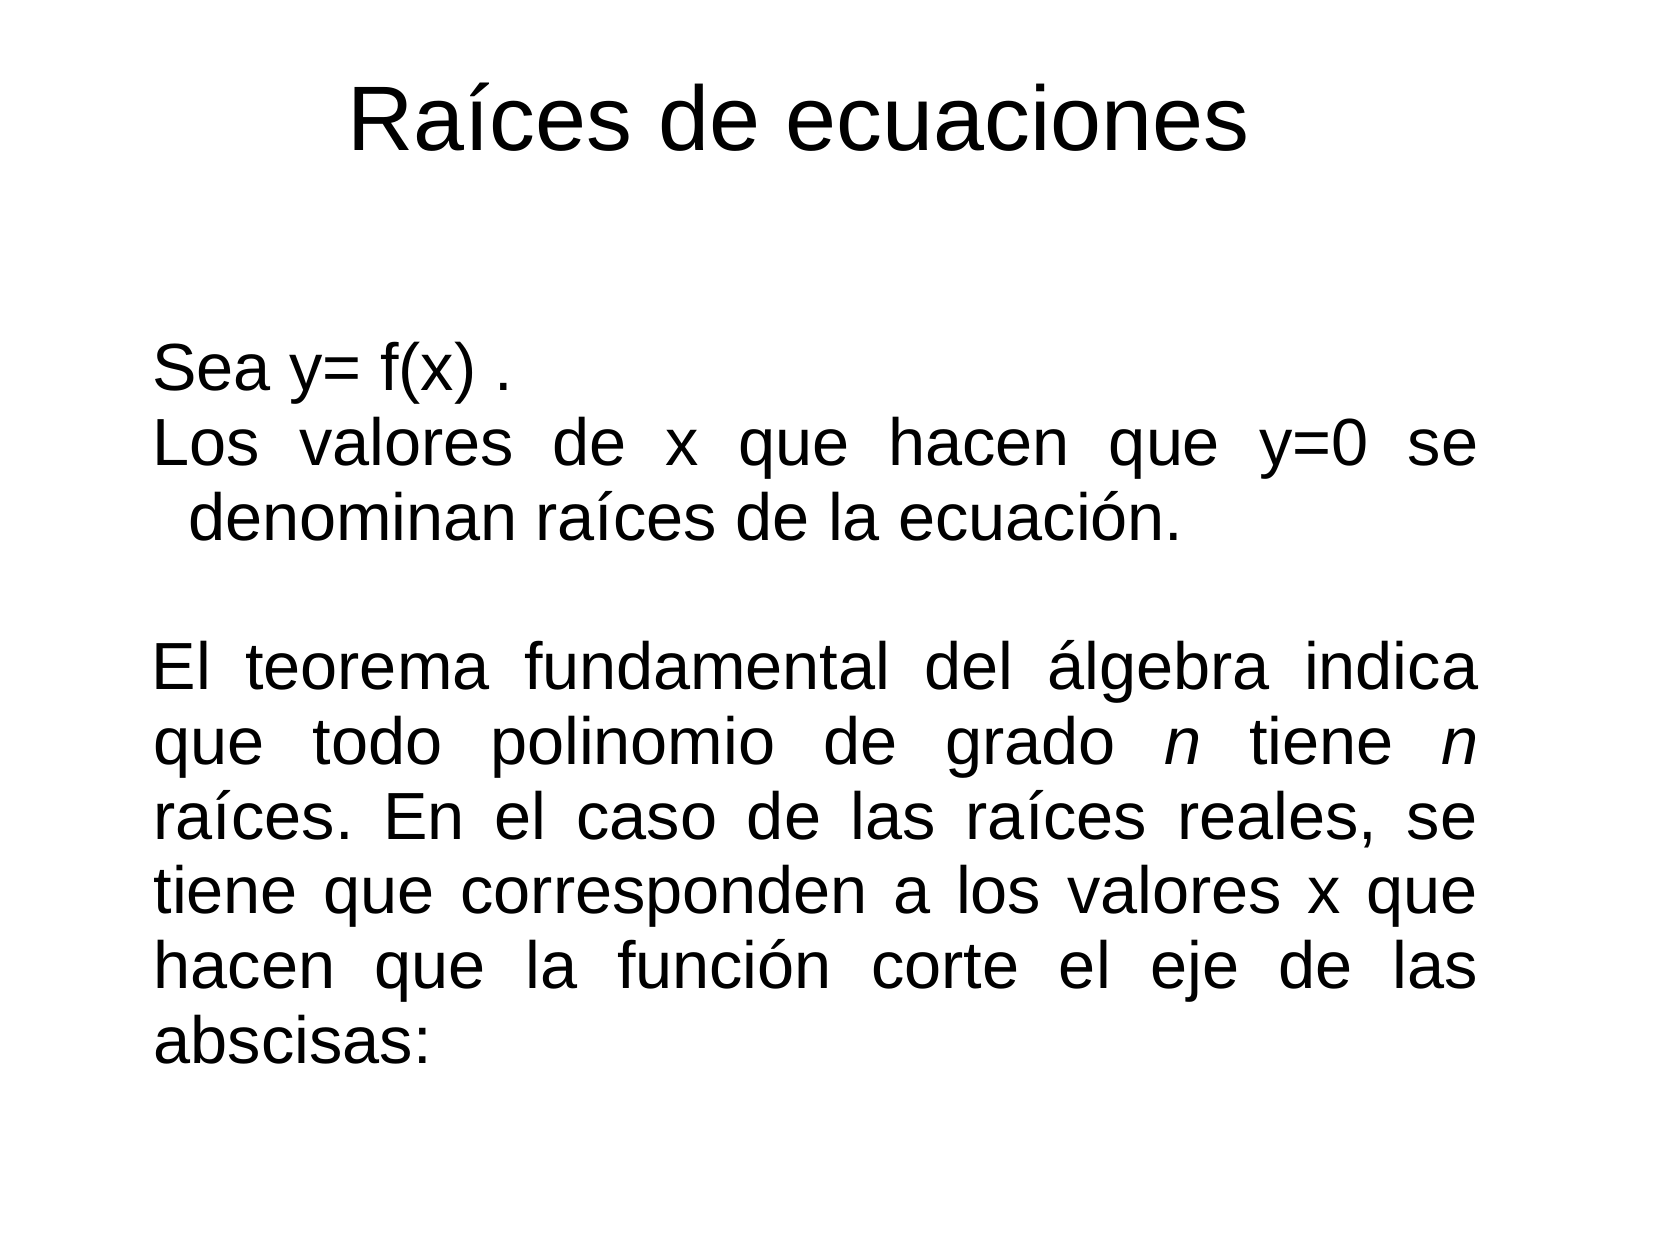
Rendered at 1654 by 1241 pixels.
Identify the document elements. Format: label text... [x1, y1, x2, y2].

title Raíces de ecuaciones [118, 29, 1480, 208]
text_box Sea y= f(x) . Los valores de x que hacen que y=0 se denominan raíces de la ecuación. El teorema fundamental del álgebra indica que todo polinomio de grado n tiene n raíces. En el caso de las raíces reales, se tiene que corresponden a los valores x que hacen que la función corte el eje de las abscisas: [117, 256, 1479, 1152]
